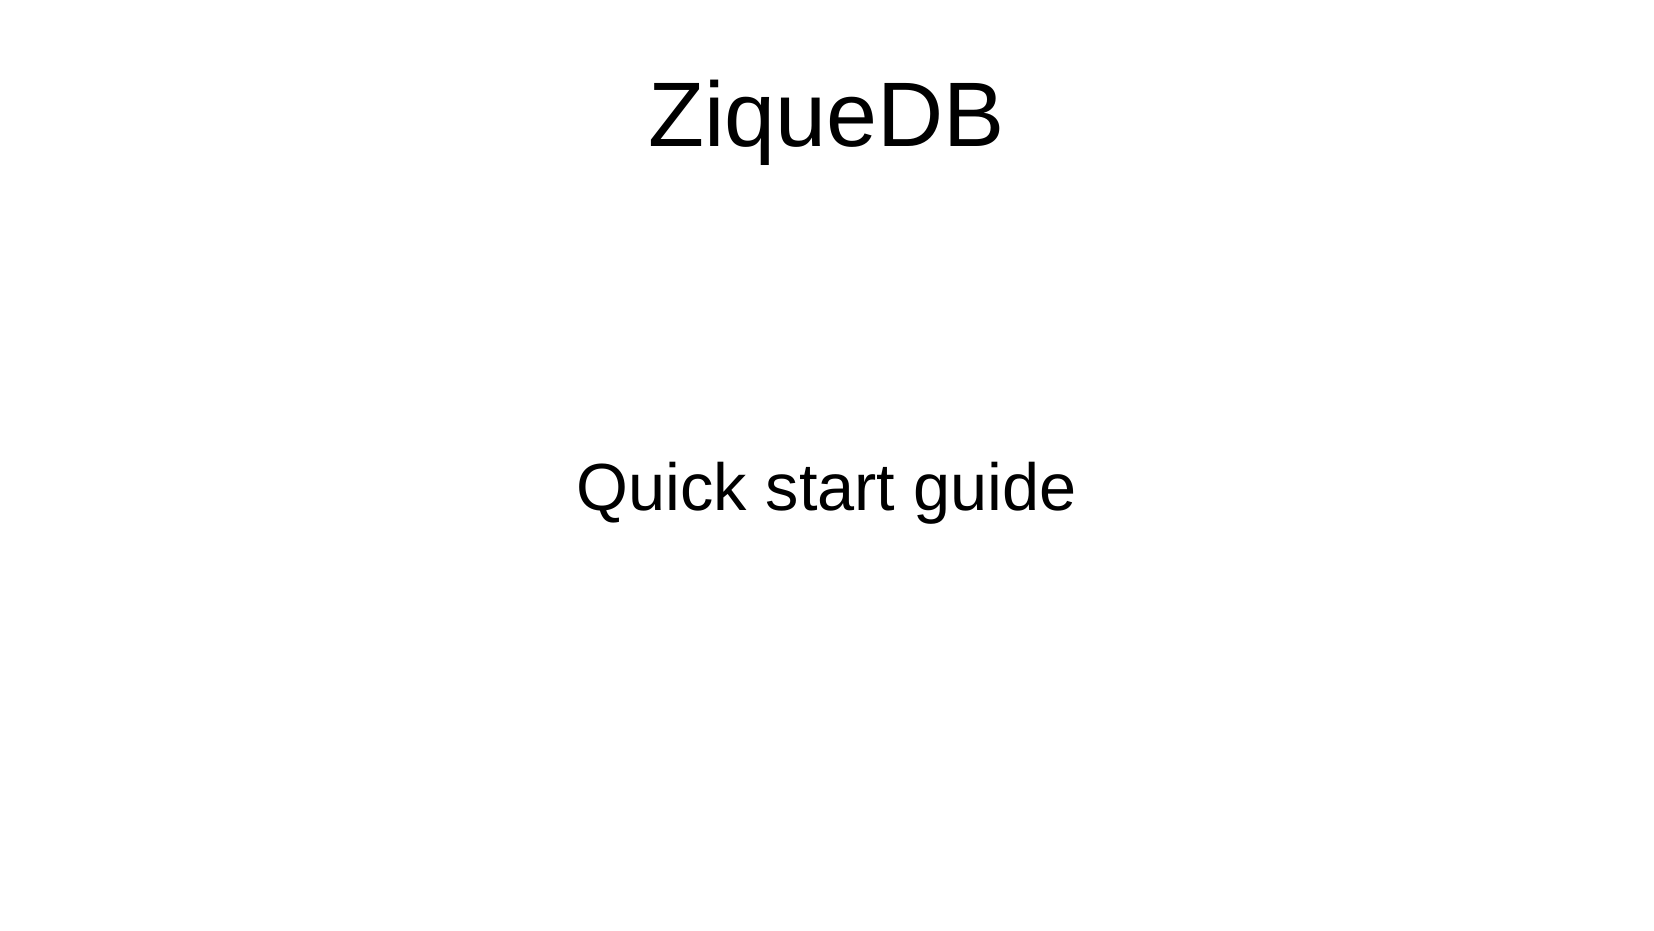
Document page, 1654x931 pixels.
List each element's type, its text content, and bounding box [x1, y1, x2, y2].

subtitle Quick start guide [82, 217, 1571, 758]
title ZiqueDB [82, 37, 1571, 193]
